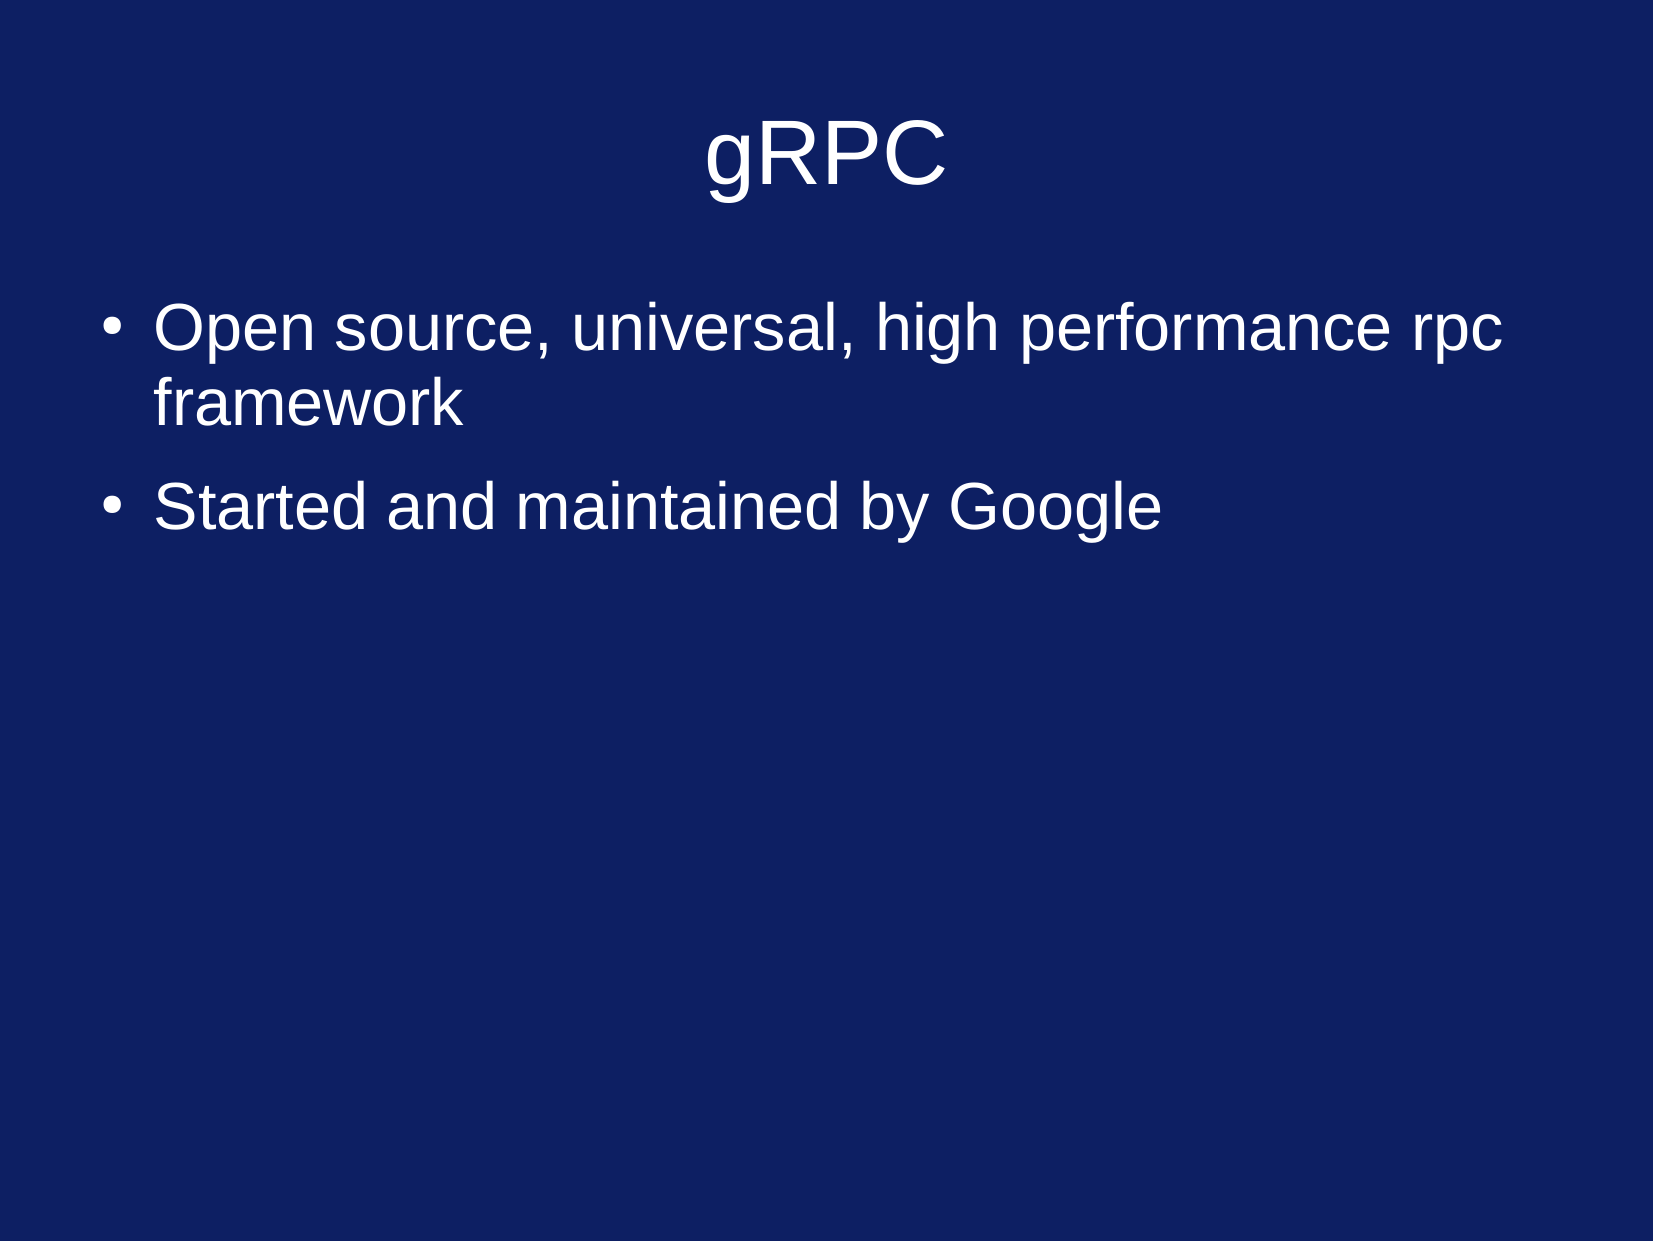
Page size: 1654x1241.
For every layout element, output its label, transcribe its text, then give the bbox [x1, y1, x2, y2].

list Open source, universal, high performance rpc framework Started and maintained by Google [82, 290, 1571, 1010]
title gRPC [82, 49, 1571, 257]
